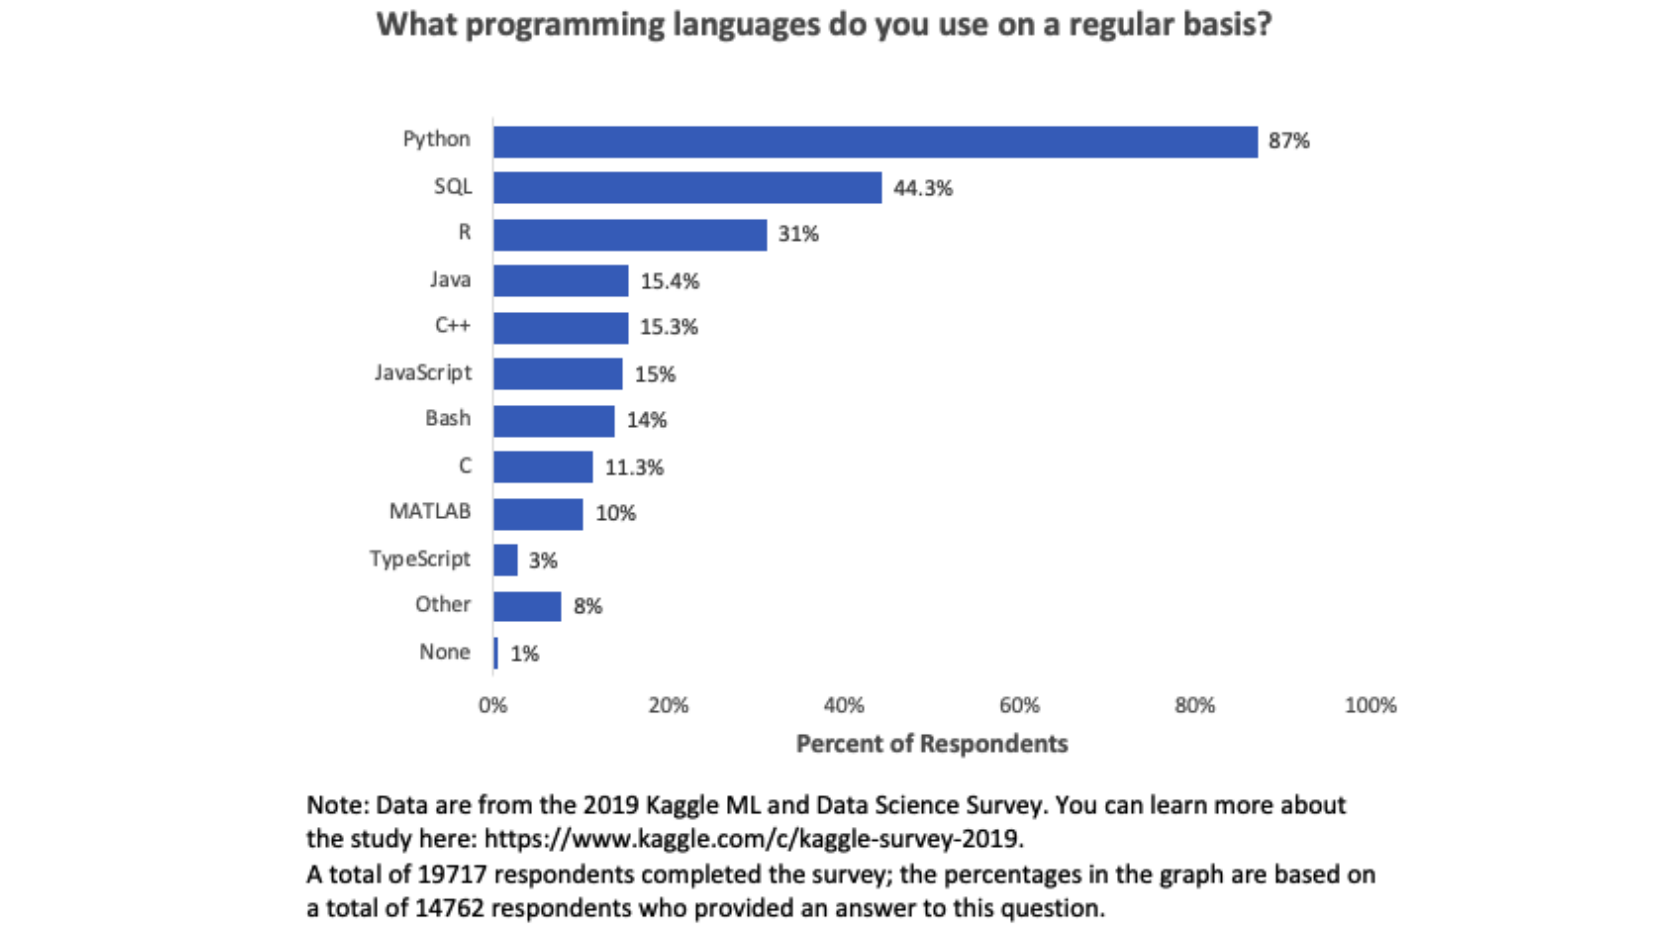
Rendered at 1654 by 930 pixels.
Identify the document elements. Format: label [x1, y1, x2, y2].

picture [241, 0, 1417, 930]
